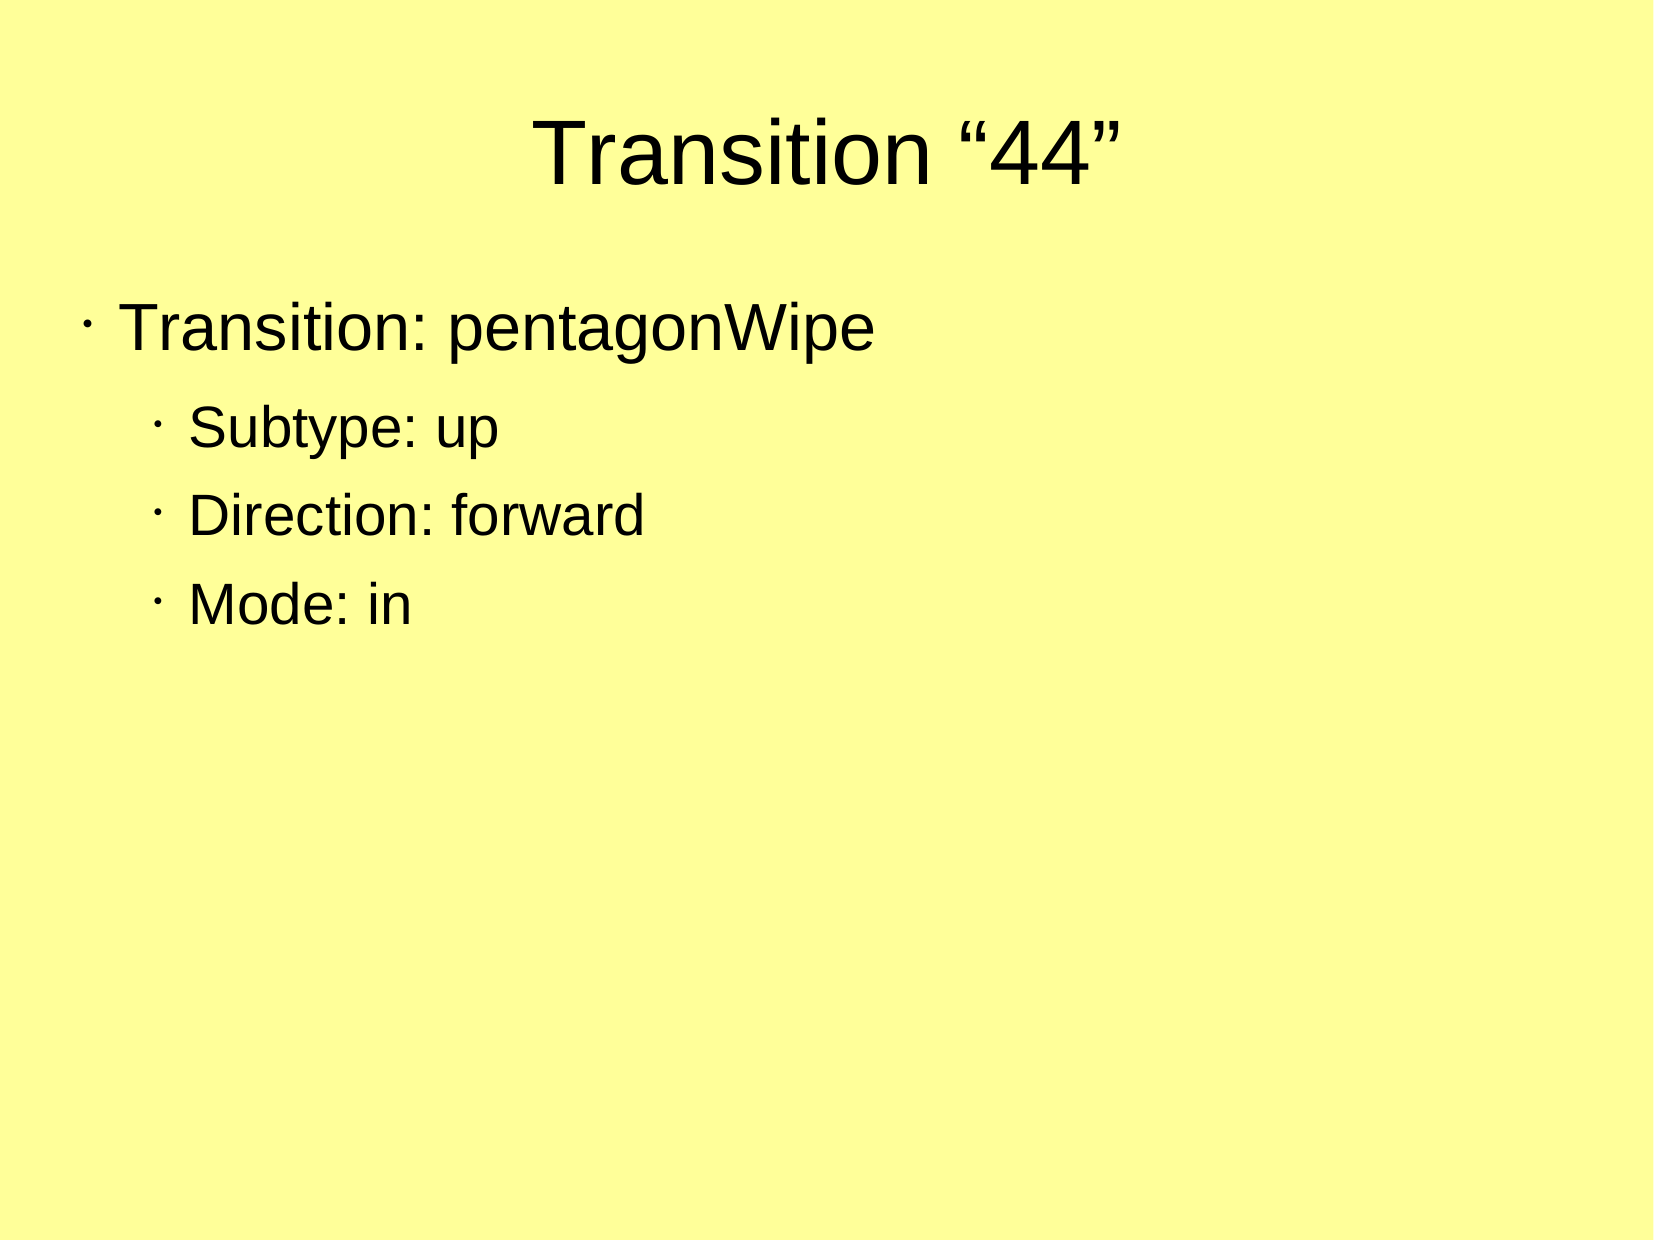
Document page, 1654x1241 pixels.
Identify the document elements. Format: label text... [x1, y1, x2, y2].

title Transition “44” [82, 49, 1571, 257]
list Transition: pentagonWipe Subtype: up Direction: forward Mode: in [82, 290, 1571, 1080]
